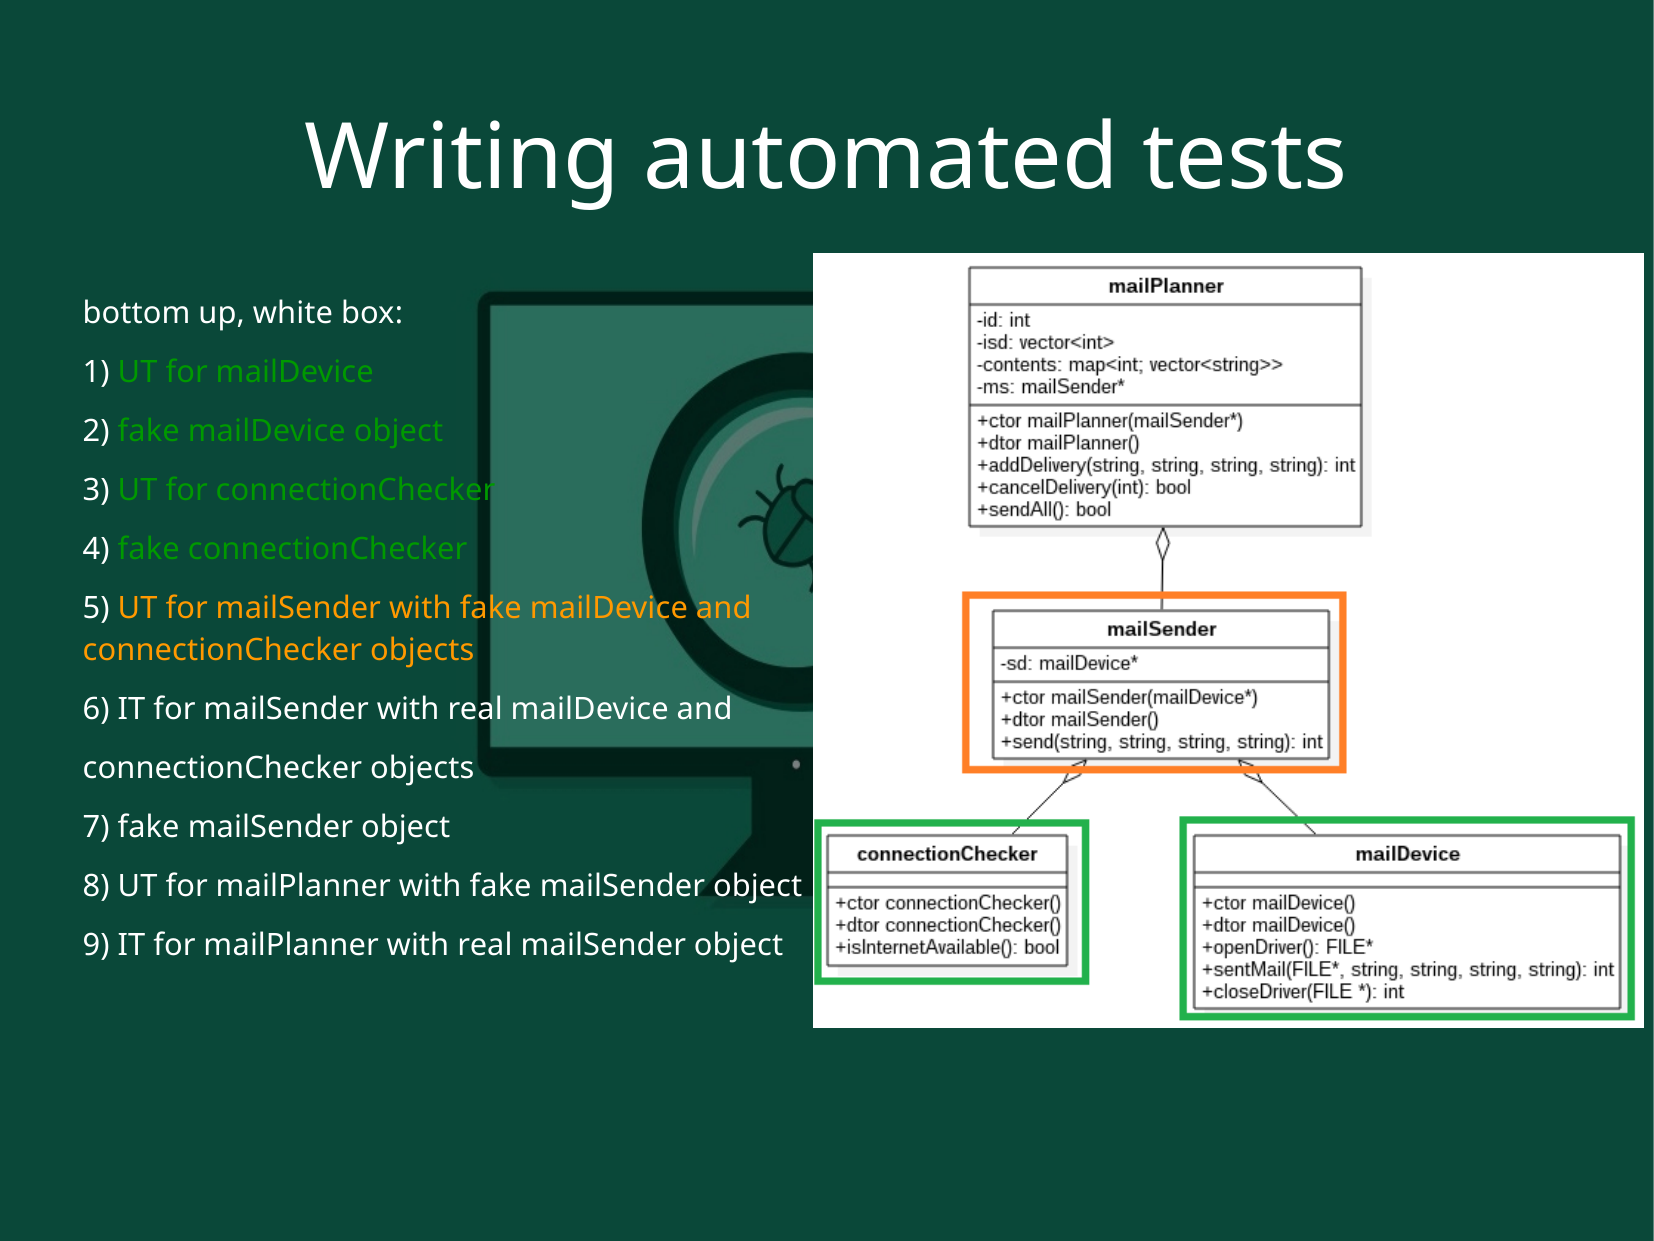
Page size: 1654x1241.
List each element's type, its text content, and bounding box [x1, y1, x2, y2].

title Writing automated tests [82, 49, 1571, 257]
list bottom up, white box: 1) UT for mailDevice 2) fake mailDevice object 3) UT for connectionChecker 4) fake connectionChecker 5) UT for mailSender with fake mailDevice and connectionChecker objects 6) IT for mailSender with real mailDevice and connectionChecker objects 7) fake mailSender object 8) UT for mailPlanner with fake mailSender object 9) IT for mailPlanner with real mailSender object [82, 290, 809, 1010]
picture [0, 0, 1654, 1241]
